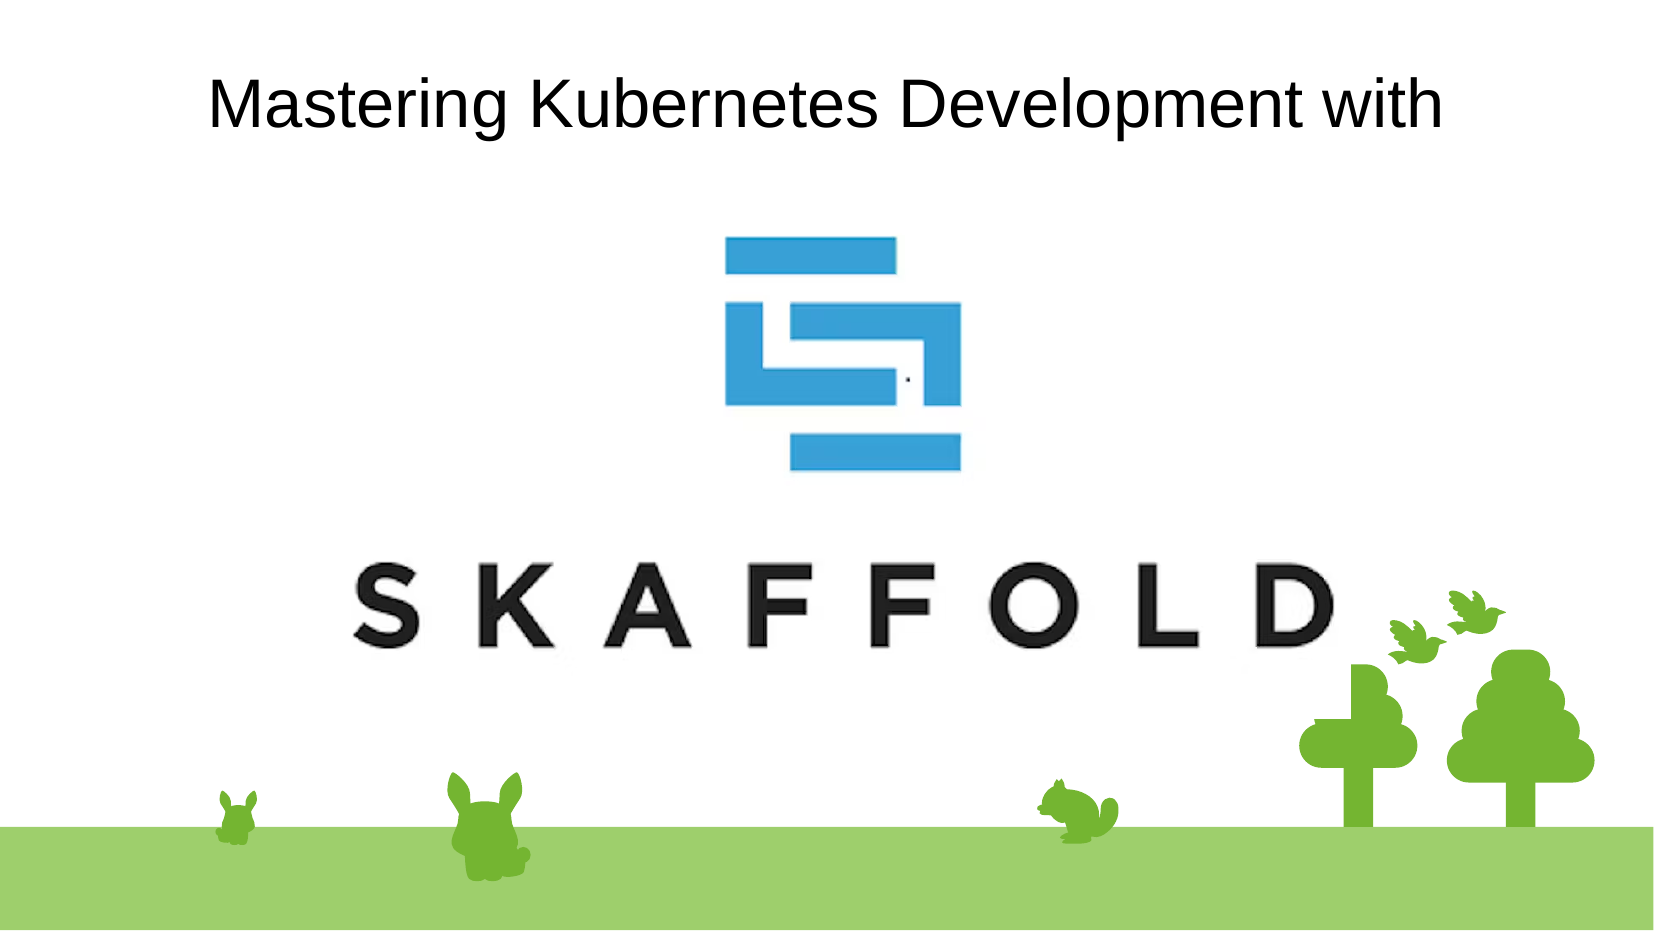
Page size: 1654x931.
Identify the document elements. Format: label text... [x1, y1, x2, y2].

title Mastering Kubernetes Development with [88, 29, 1565, 178]
picture [337, 187, 1351, 720]
